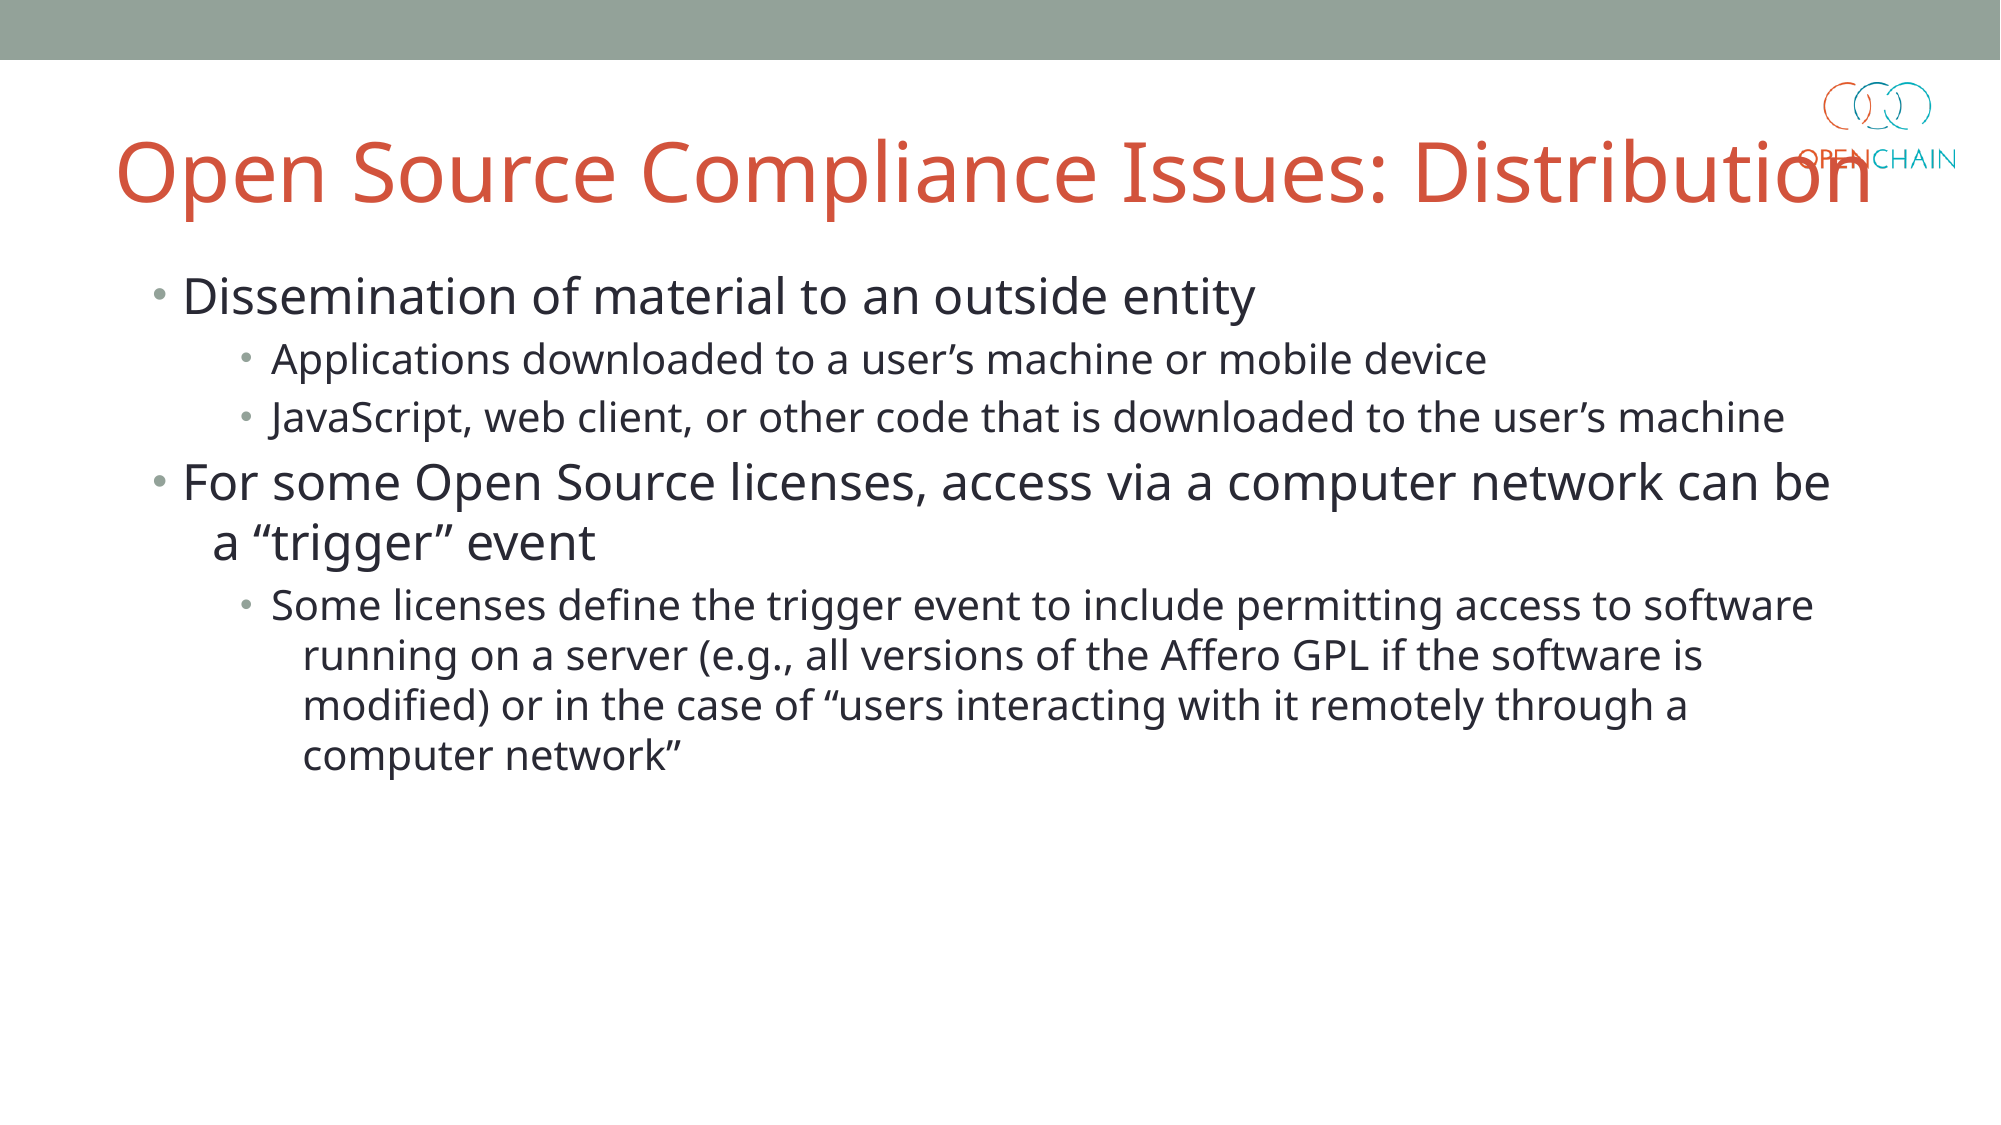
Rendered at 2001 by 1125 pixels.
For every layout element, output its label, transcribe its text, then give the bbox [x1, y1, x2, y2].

text_box Open Source Compliance Issues: Distribution [100, 88, 1900, 250]
text_box Dissemination of material to an outside entity Applications downloaded to a user’s machine or mobile device JavaScript, web client, or other code that is downloaded to the user’s machine For some Open Source licenses, access via a computer network can be a “trigger” event Some licenses define the trigger event to include permitting access to software running on a server (e.g., all versions of the Affero GPL if the software is modified) or in the case of “users interacting with it remotely through a computer network” [137, 257, 1862, 1058]
